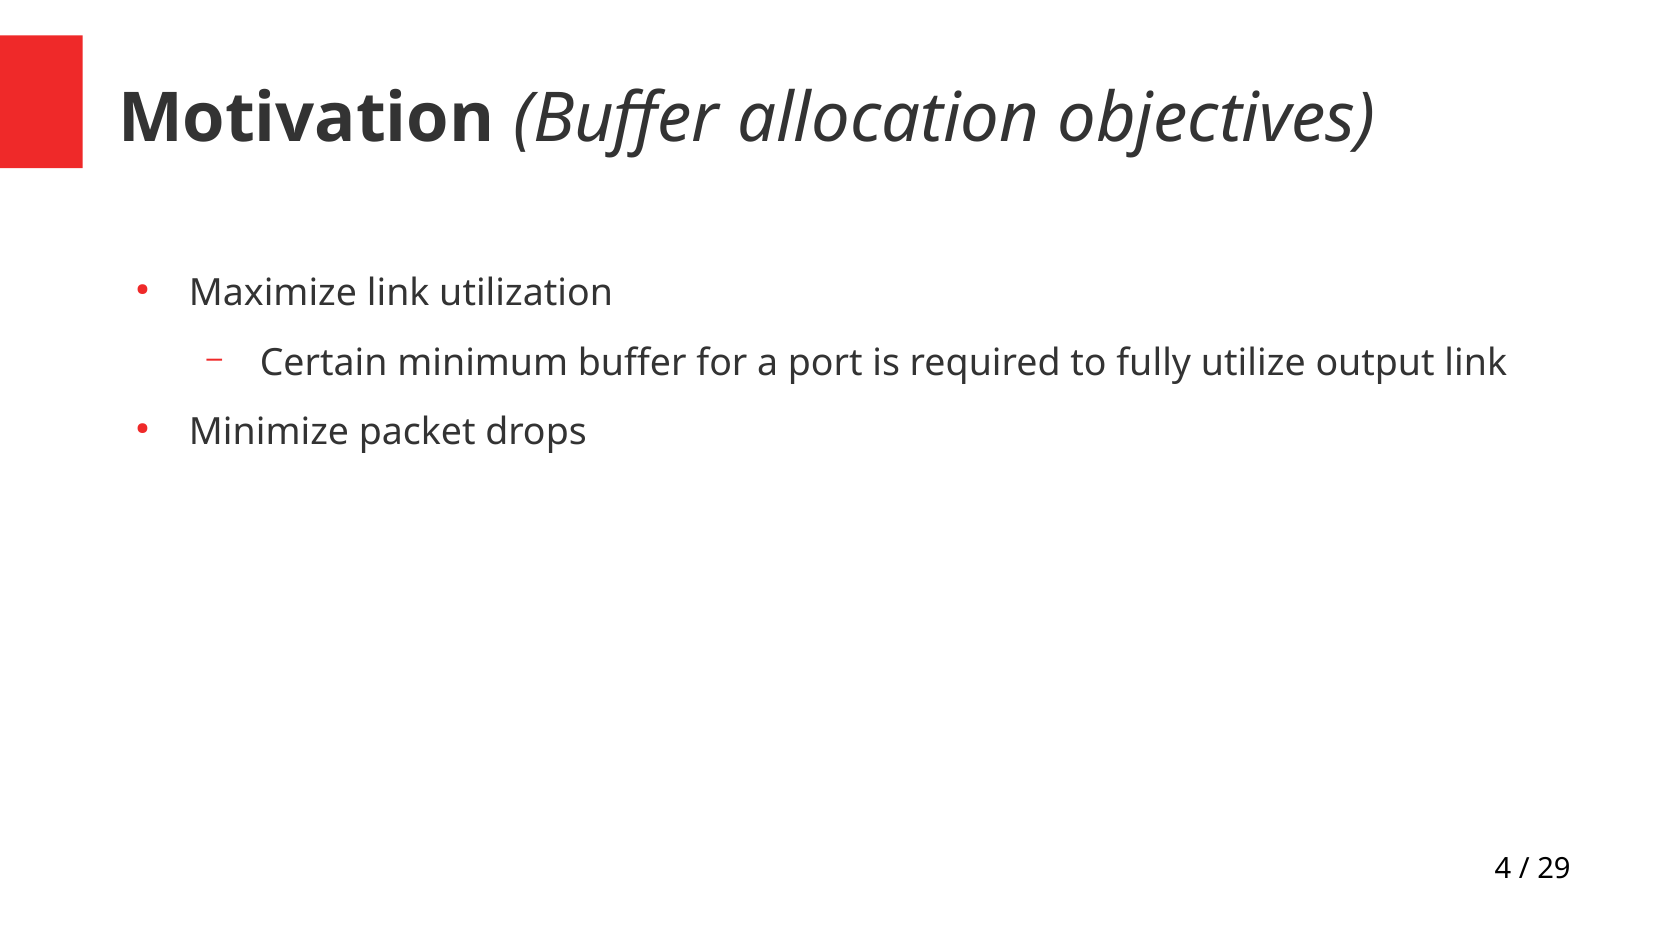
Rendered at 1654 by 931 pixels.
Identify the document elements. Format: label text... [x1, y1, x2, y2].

title Motivation (Buffer allocation objectives) [118, 36, 1571, 193]
list Maximize link utilization Certain minimum buffer for a port is required to fully utilize output link Minimize packet drops [118, 265, 1536, 806]
